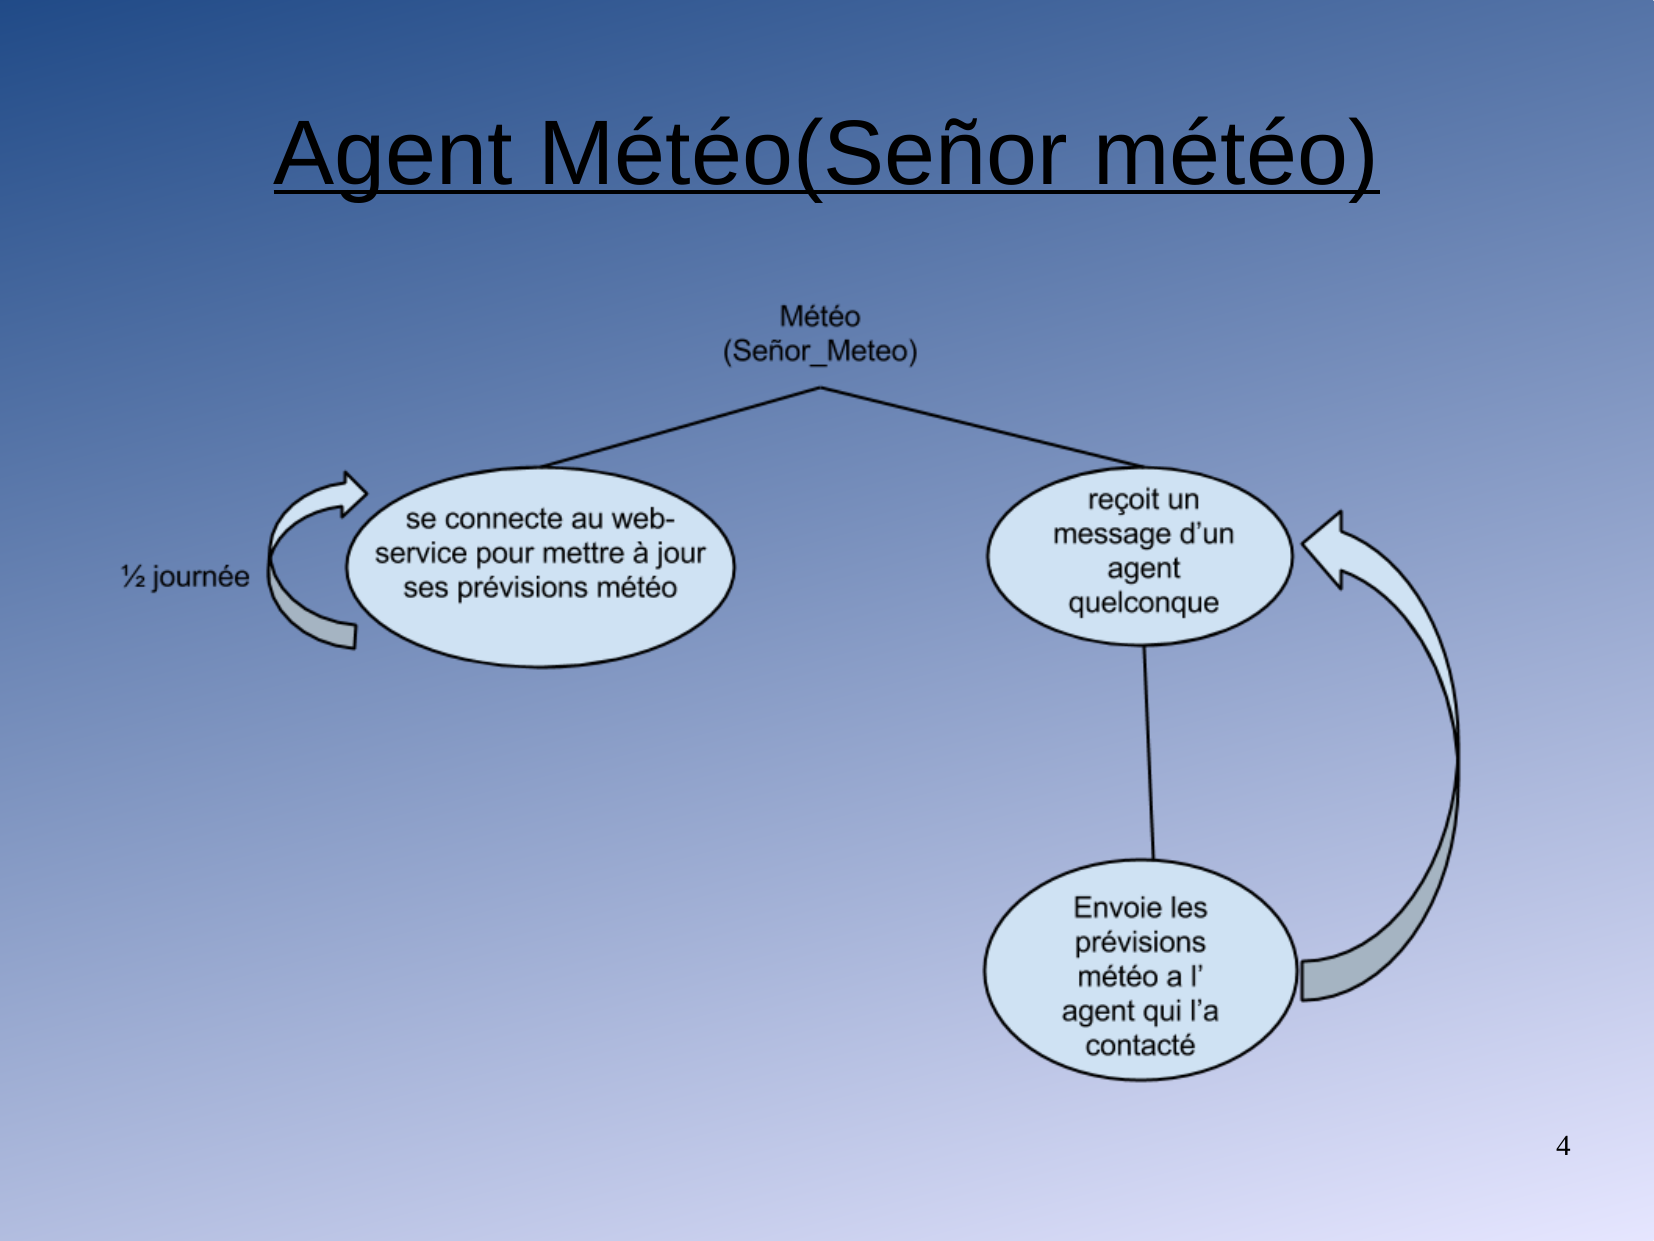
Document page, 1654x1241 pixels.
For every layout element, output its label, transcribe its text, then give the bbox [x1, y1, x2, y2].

picture [82, 60, 1583, 1186]
title Agent Météo(Señor météo) [82, 49, 1571, 60]
